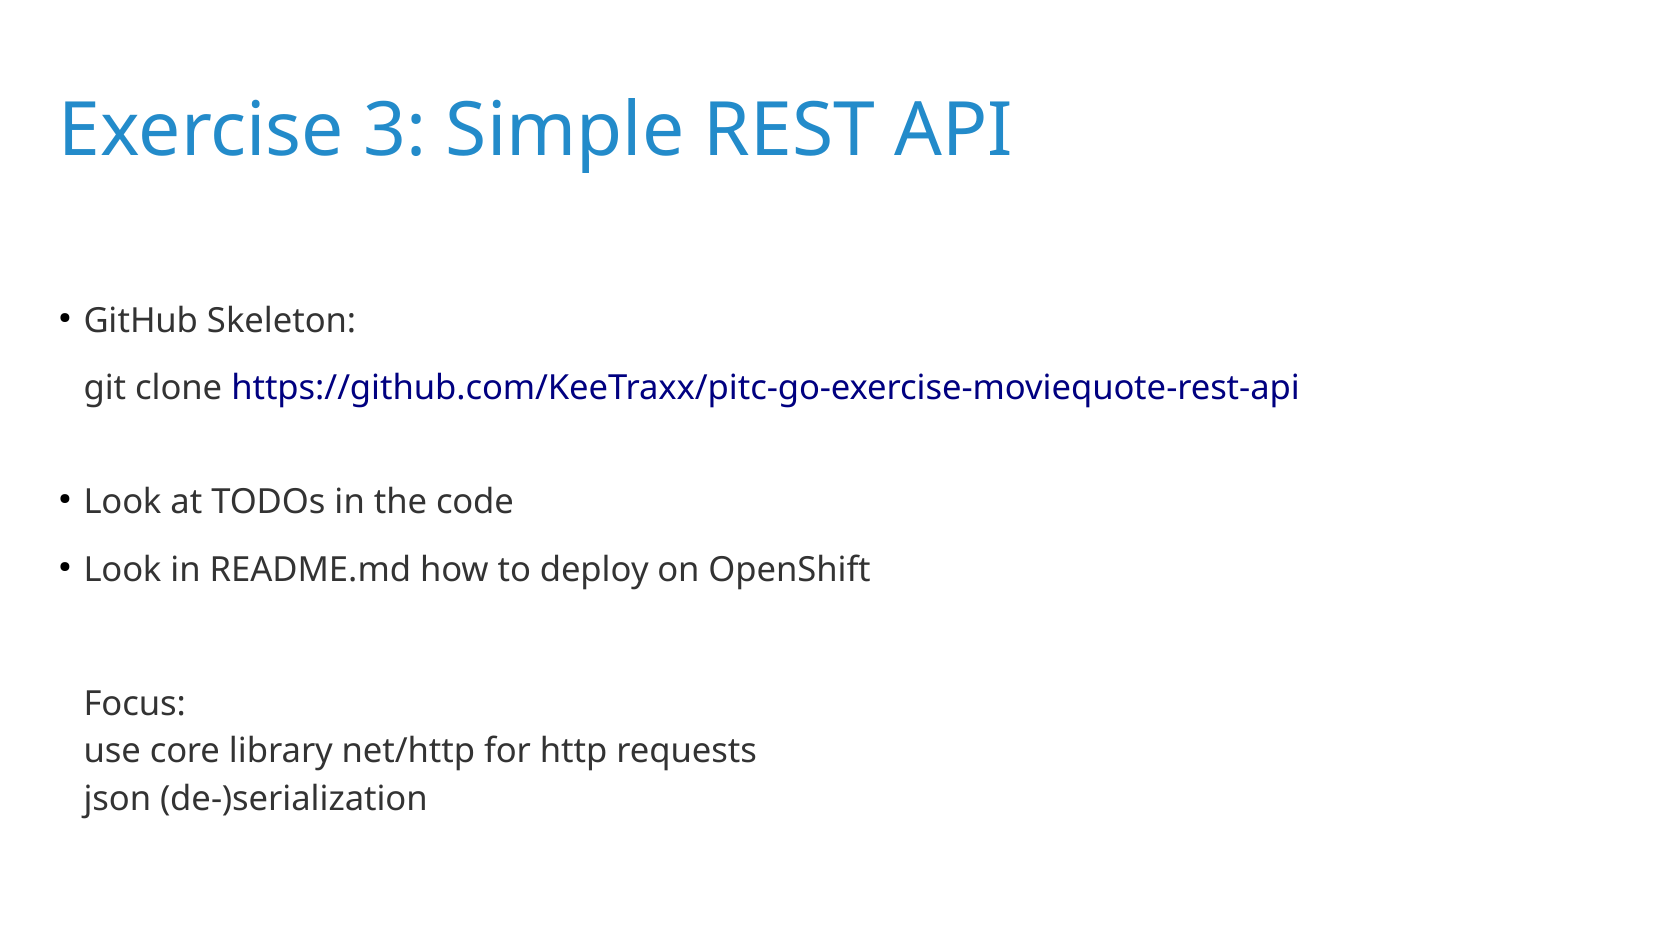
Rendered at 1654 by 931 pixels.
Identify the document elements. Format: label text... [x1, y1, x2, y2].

title Exercise 3: Simple REST API [59, 59, 1595, 178]
list GitHub Skeleton: git clone https://github.com/KeeTraxx/pitc-go-exercise-moviequote-rest-api Look at TODOs in the code Look in README.md how to deploy on OpenShift Focus: use core library net/http for http requests json (de-)serialization [59, 295, 1595, 827]
